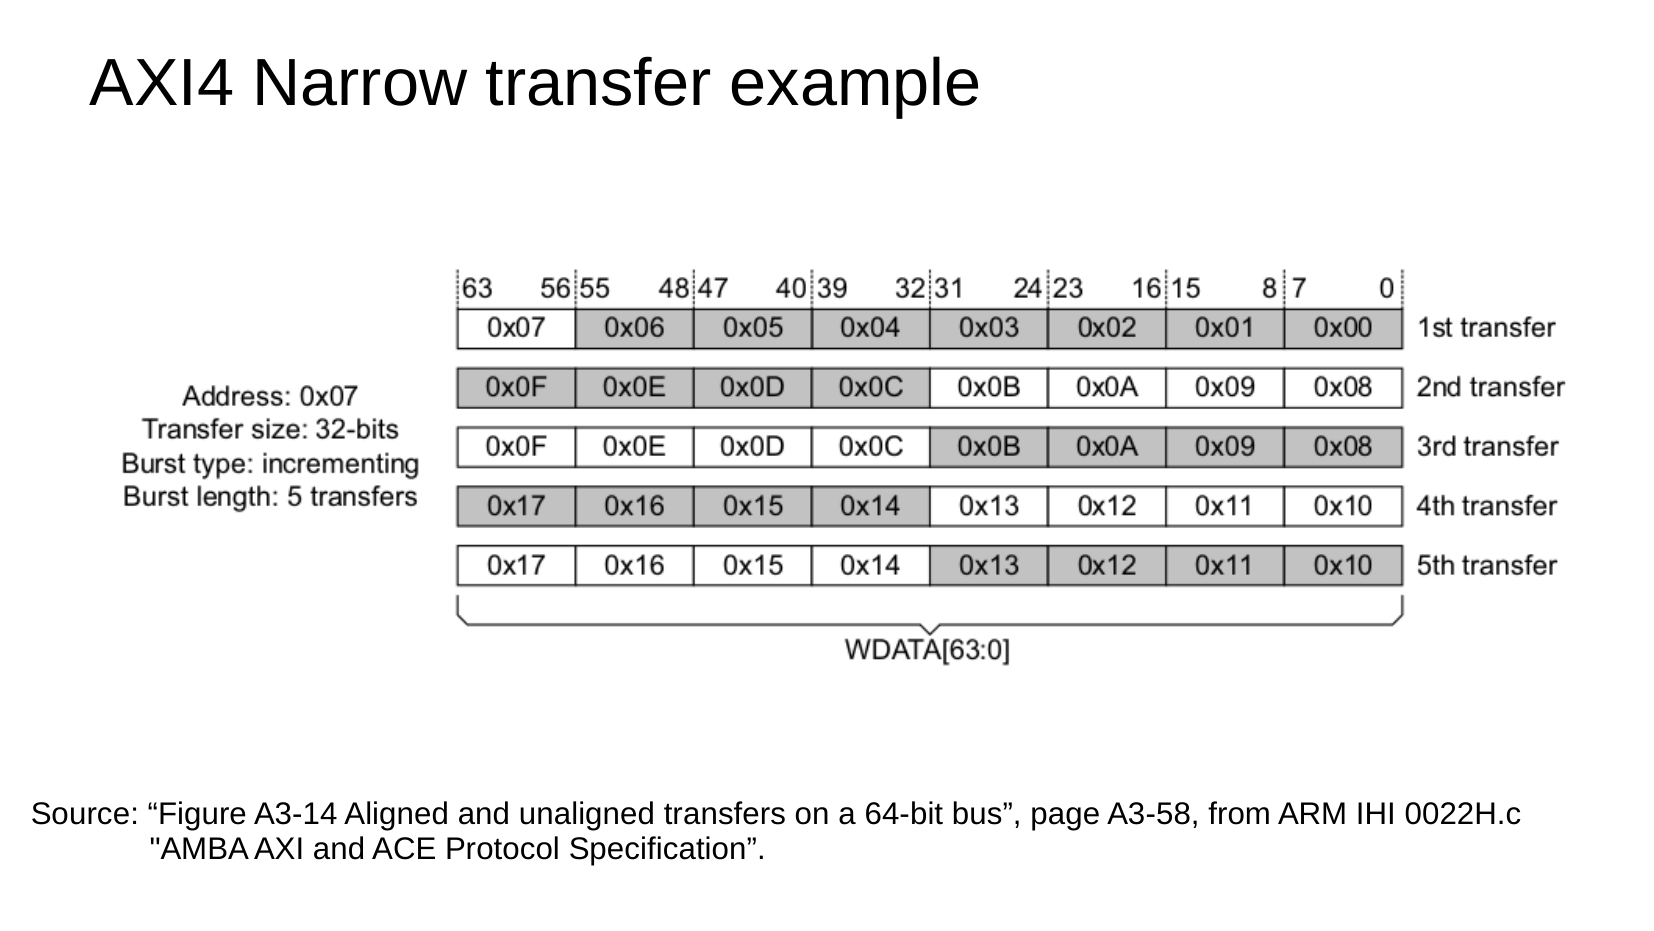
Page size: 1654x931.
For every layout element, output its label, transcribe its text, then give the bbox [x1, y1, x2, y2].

text_box AXI4 Narrow transfer example [75, 37, 998, 128]
text_box Source: “Figure A3-14 Aligned and unaligned transfers on a 64-bit bus”, page A3-58, from ARM IHI 0022H.c "AMBA AXI and ACE Protocol Specification”. [16, 789, 1540, 874]
picture [56, 240, 1581, 697]
